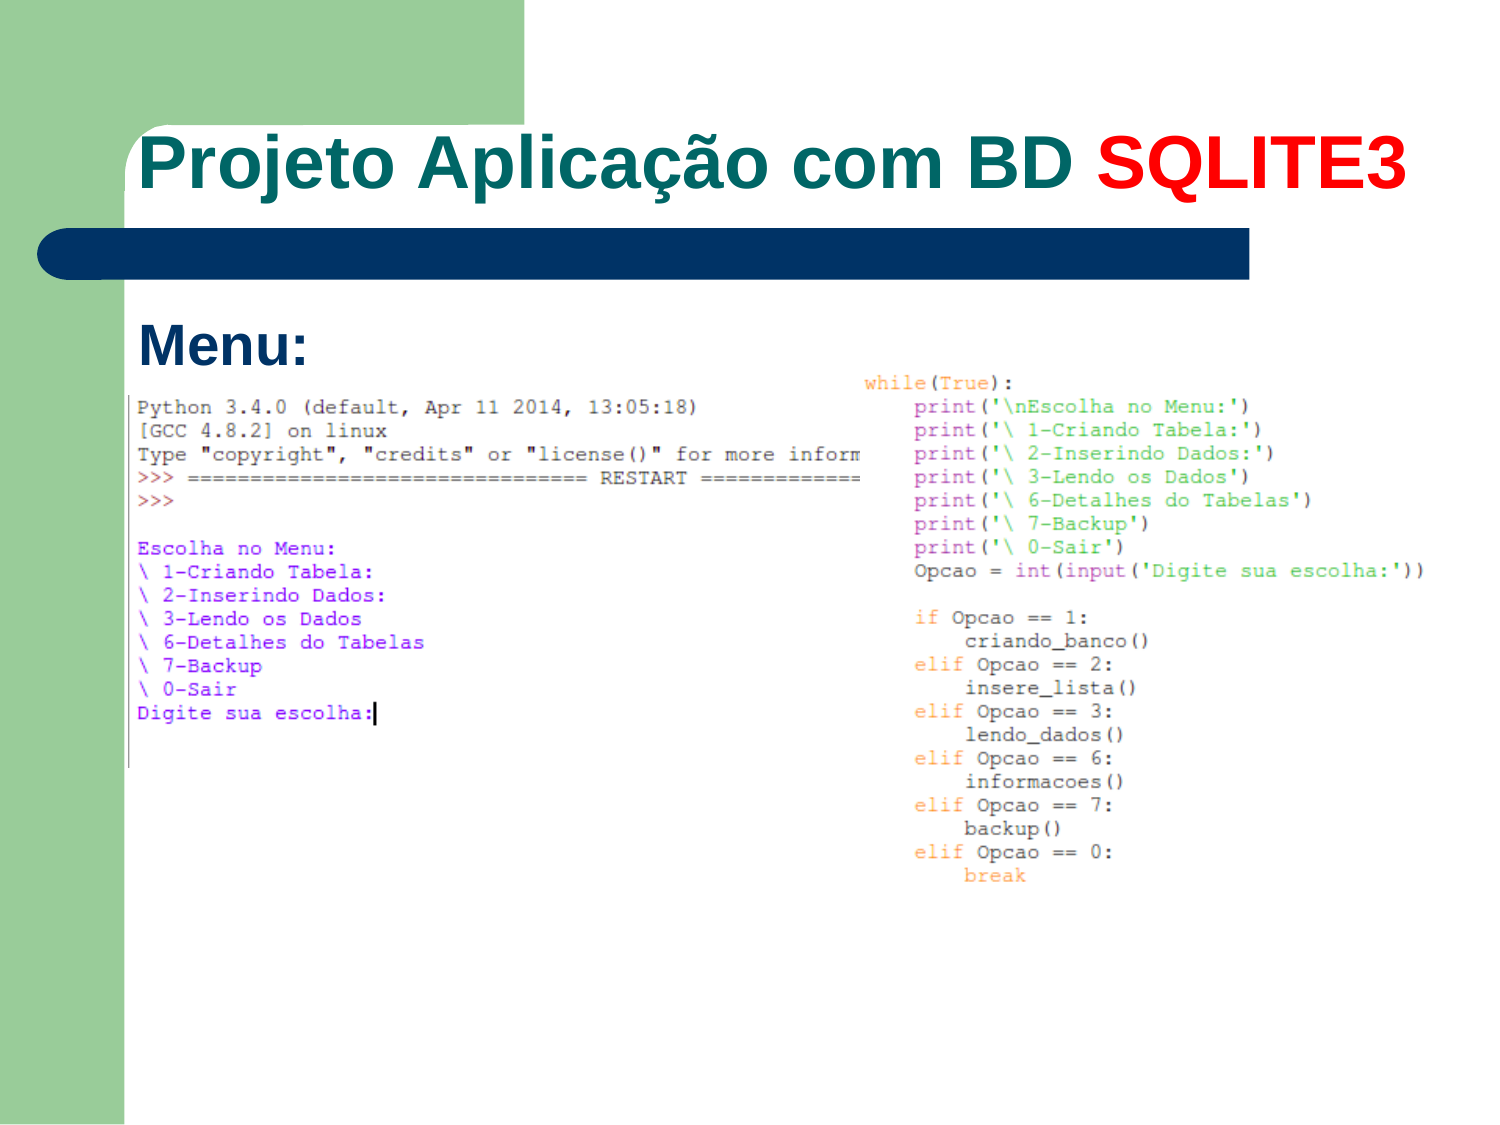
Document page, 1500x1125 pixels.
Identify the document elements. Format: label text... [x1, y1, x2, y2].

list Menu: [123, 299, 1441, 998]
picture [128, 366, 1453, 907]
title Projeto Aplicação com BD SQLITE3 [49, 49, 1451, 213]
